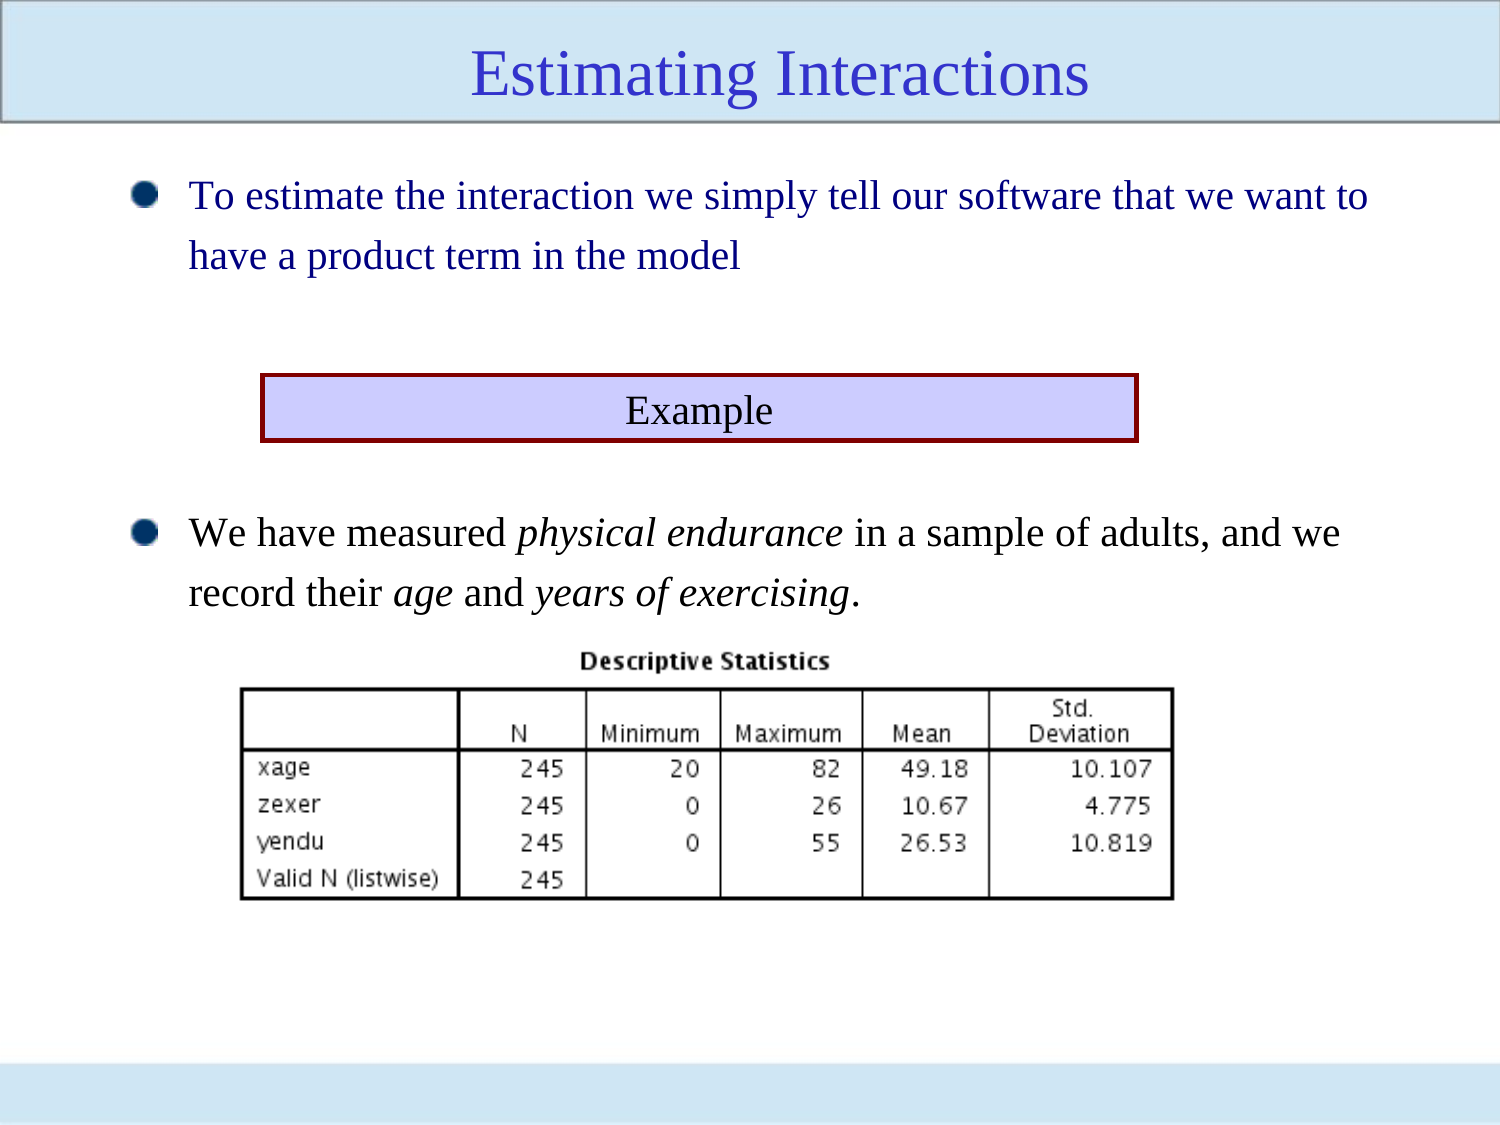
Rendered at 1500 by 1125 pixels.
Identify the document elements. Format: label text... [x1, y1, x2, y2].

title Estimating Interactions [249, 21, 1313, 117]
picture [0, 0, 1500, 1125]
text_box Example [262, 375, 1137, 441]
text_box We have measured physical endurance in a sample of adults, and we record their age and years of exercising. [112, 487, 1413, 736]
text_box To estimate the interaction we simply tell our software that we want to have a product term in the model [112, 149, 1413, 398]
